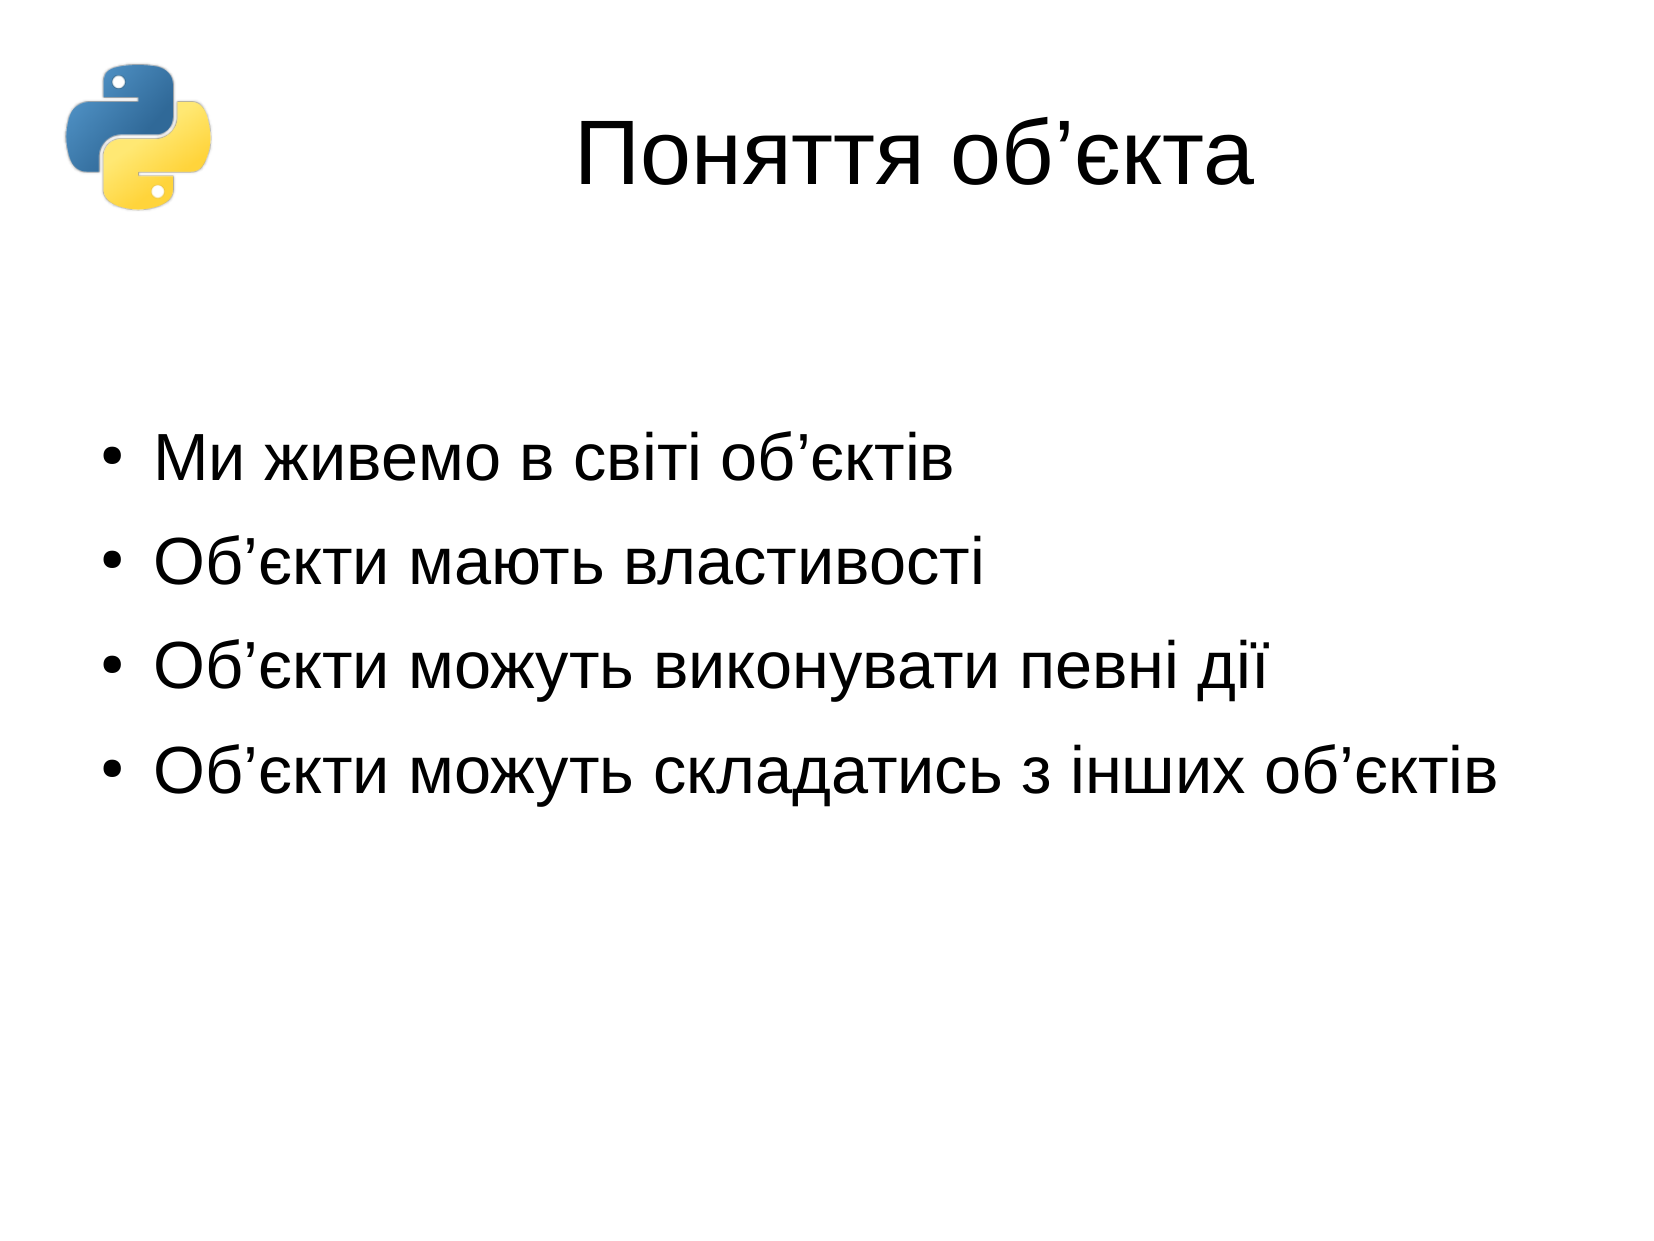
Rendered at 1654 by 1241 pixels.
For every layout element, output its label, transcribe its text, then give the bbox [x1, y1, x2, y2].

picture [33, 32, 244, 244]
list Ми живемо в світі об’єктів Об’єкти мають властивості Об’єкти можуть виконувати певні дії Об’єкти можуть складатись з інших об’єктів [82, 420, 1571, 1010]
title Поняття об’єкта [270, 49, 1561, 257]
